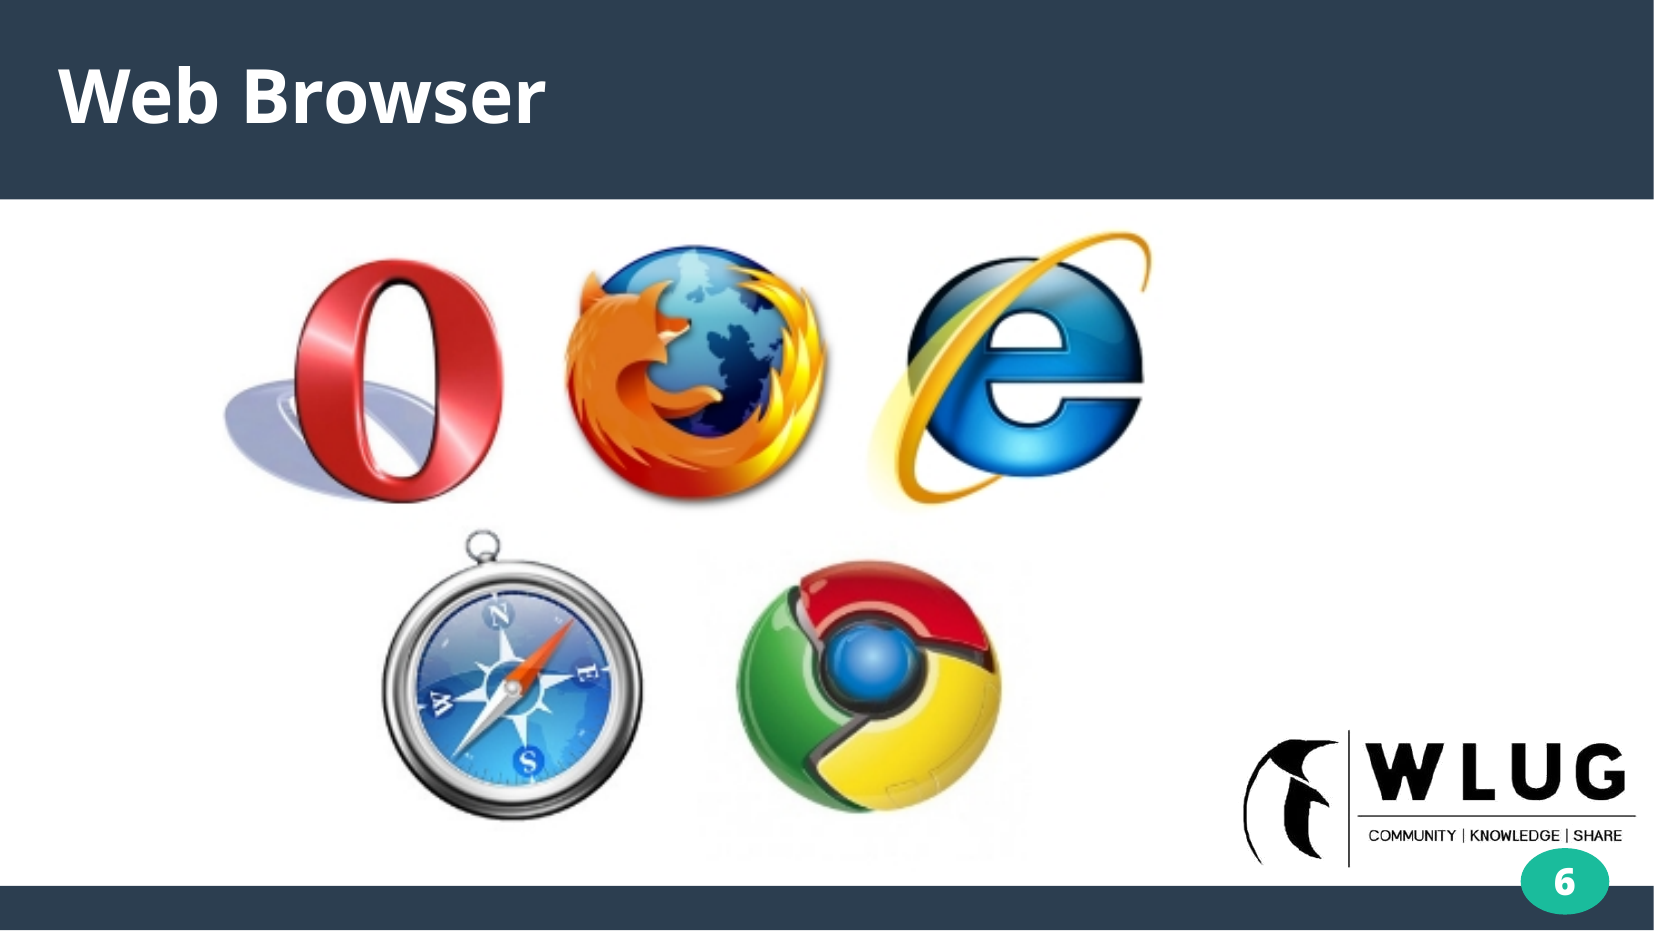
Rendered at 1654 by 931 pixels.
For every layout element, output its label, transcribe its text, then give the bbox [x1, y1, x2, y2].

picture [217, 212, 1165, 875]
text_box Web Browser [43, 35, 756, 161]
picture [1216, 720, 1650, 875]
